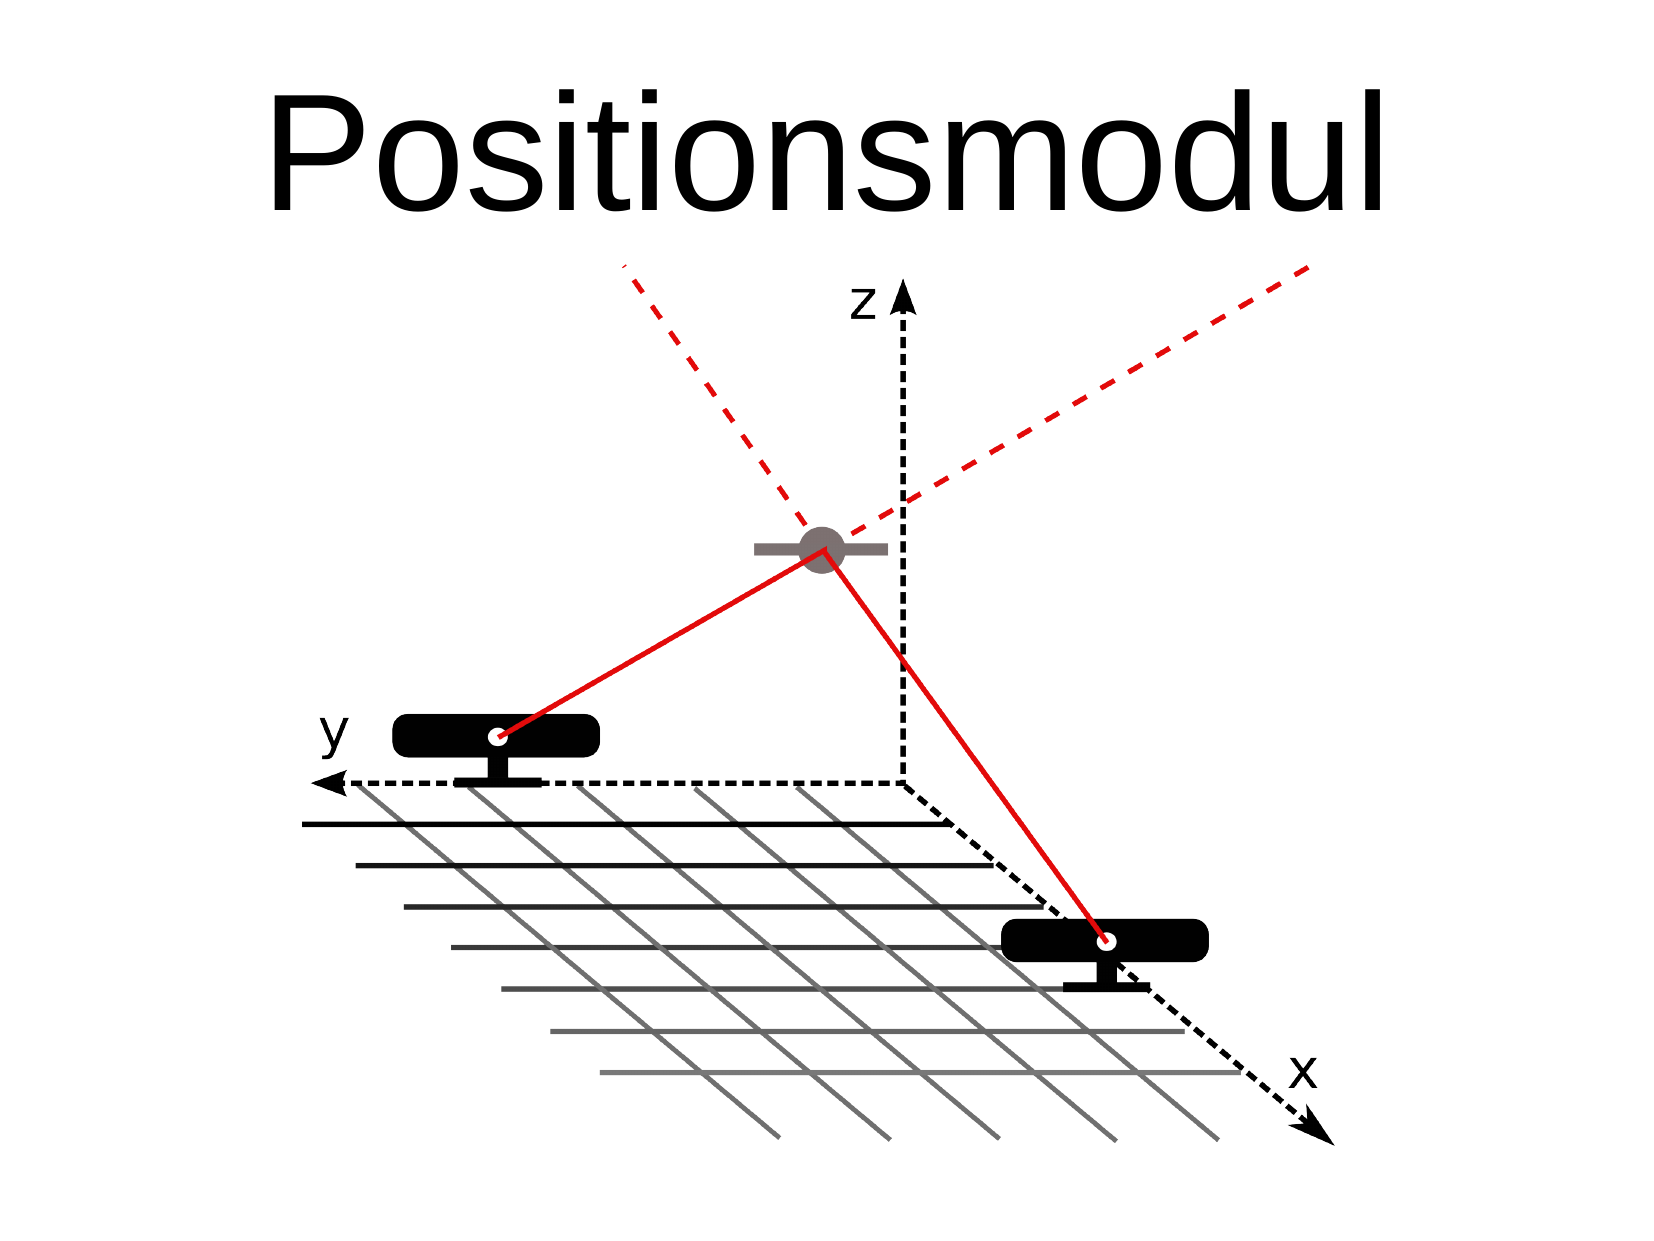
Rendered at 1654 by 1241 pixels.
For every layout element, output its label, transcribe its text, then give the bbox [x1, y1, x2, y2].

picture [302, 264, 1335, 1146]
title Positionsmodul [82, 49, 1571, 257]
